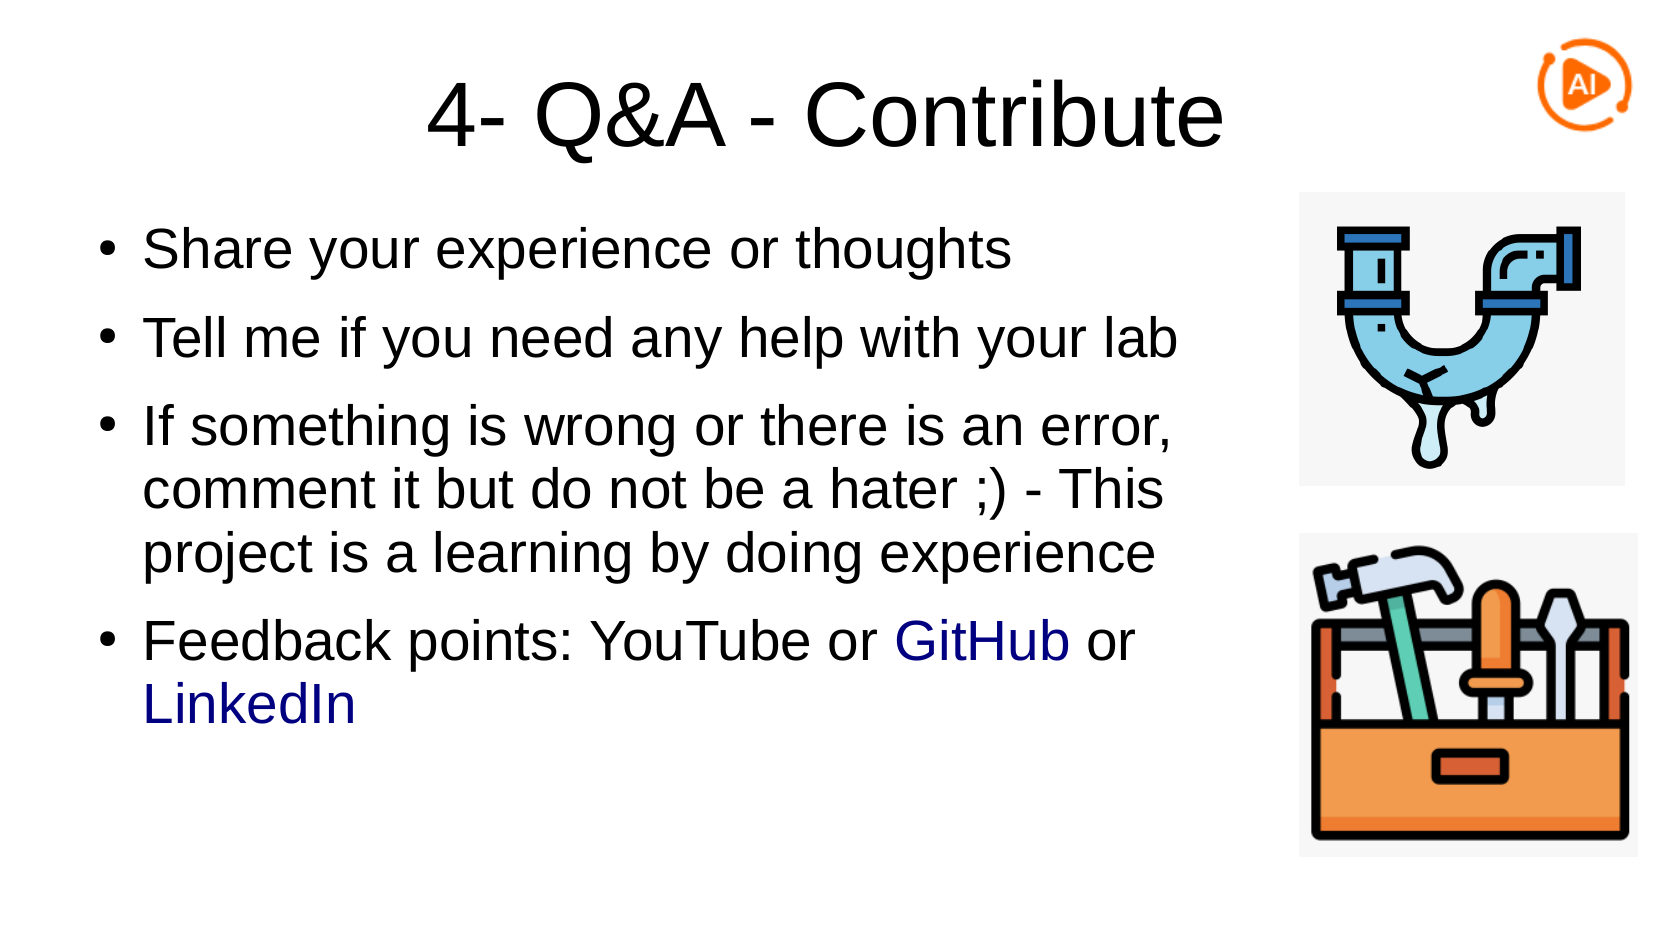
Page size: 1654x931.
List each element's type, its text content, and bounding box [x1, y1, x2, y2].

list Share your experience or thoughts Tell me if you need any help with your lab If something is wrong or there is an error, comment it but do not be a hater ;) - This project is a learning by doing experience Feedback points: YouTube or GitHub or LinkedIn [82, 217, 1182, 758]
picture [1299, 533, 1638, 857]
picture [1299, 192, 1625, 486]
picture [1535, 27, 1641, 148]
title 4- Q&A - Contribute [82, 37, 1571, 193]
